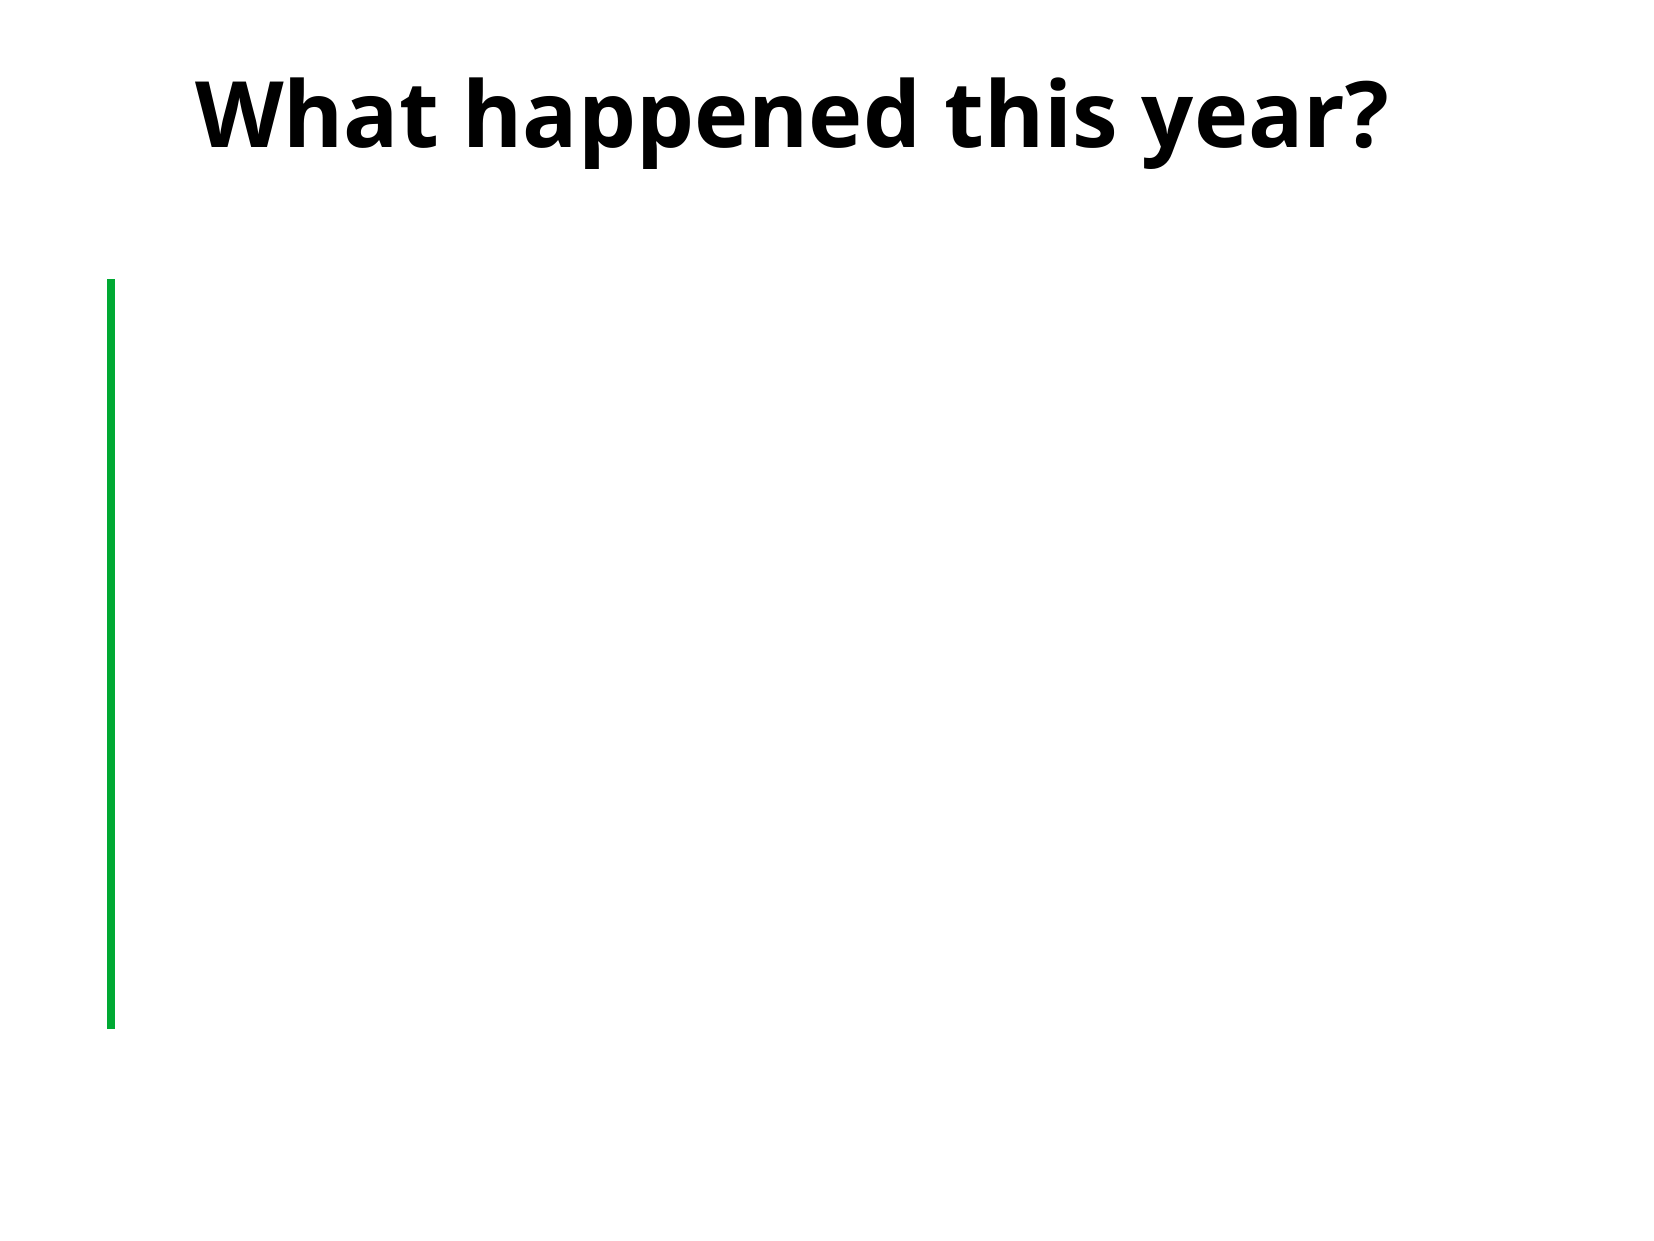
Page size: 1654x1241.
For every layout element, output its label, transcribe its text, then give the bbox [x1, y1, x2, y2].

title What happened this year? [195, 8, 1621, 216]
